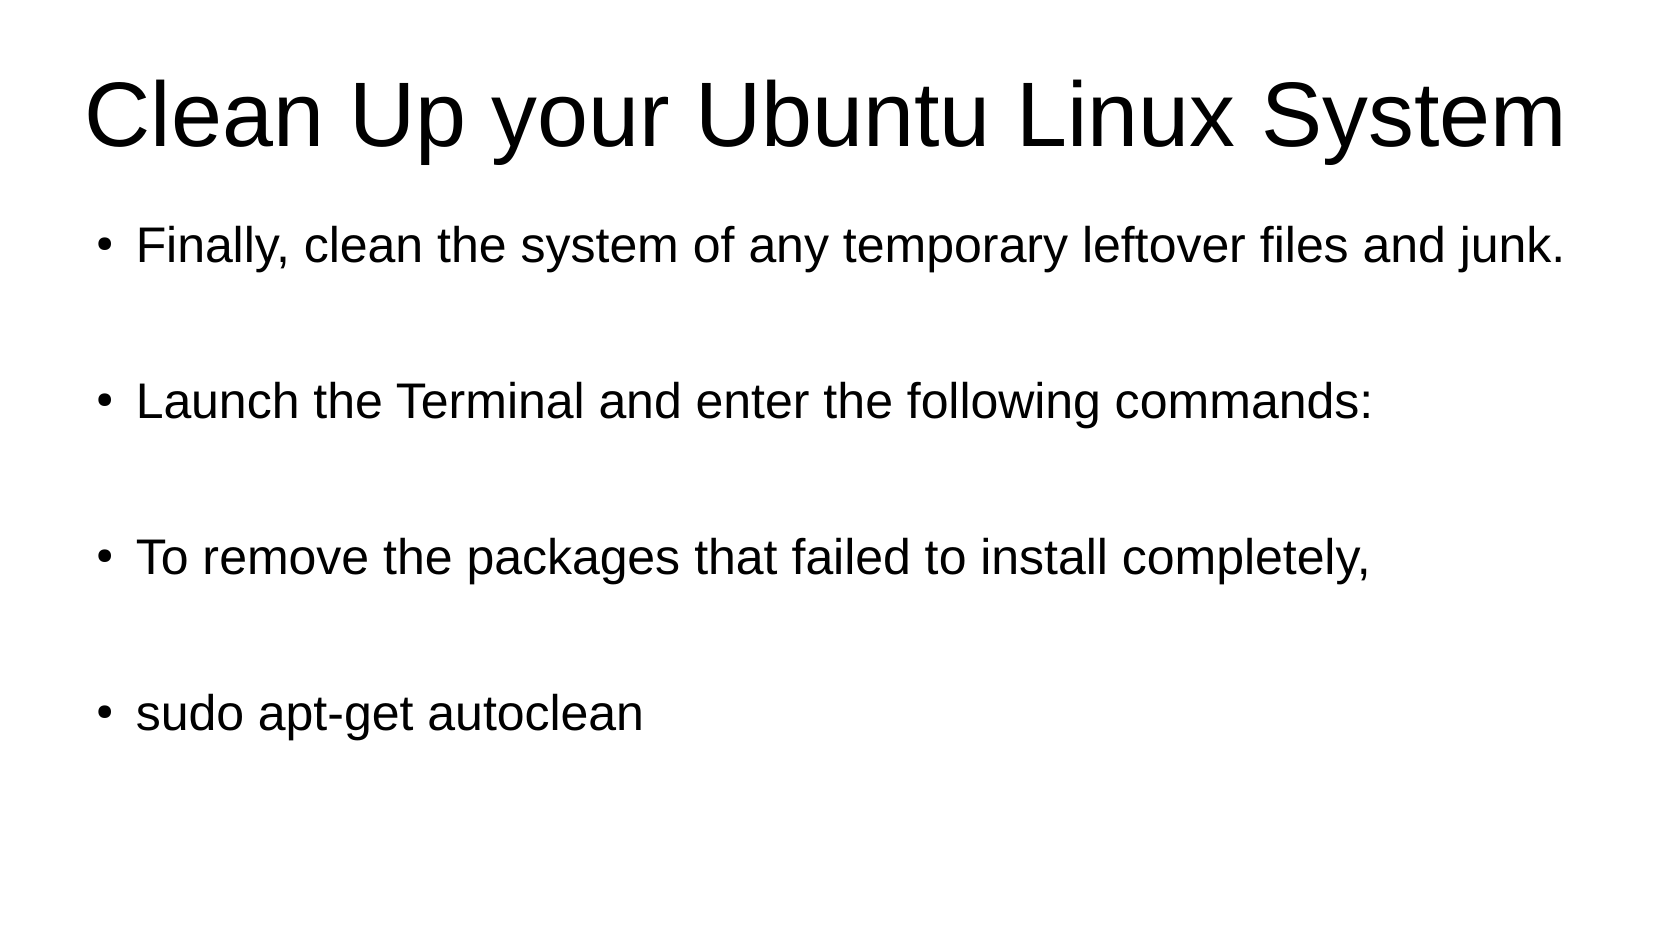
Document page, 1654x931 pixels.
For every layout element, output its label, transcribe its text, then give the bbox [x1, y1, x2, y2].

list Finally, clean the system of any temporary leftover files and junk. Launch the Terminal and enter the following commands: To remove the packages that failed to install completely, sudo apt-get autoclean [82, 217, 1571, 758]
title Clean Up your Ubuntu Linux System [82, 37, 1571, 193]
